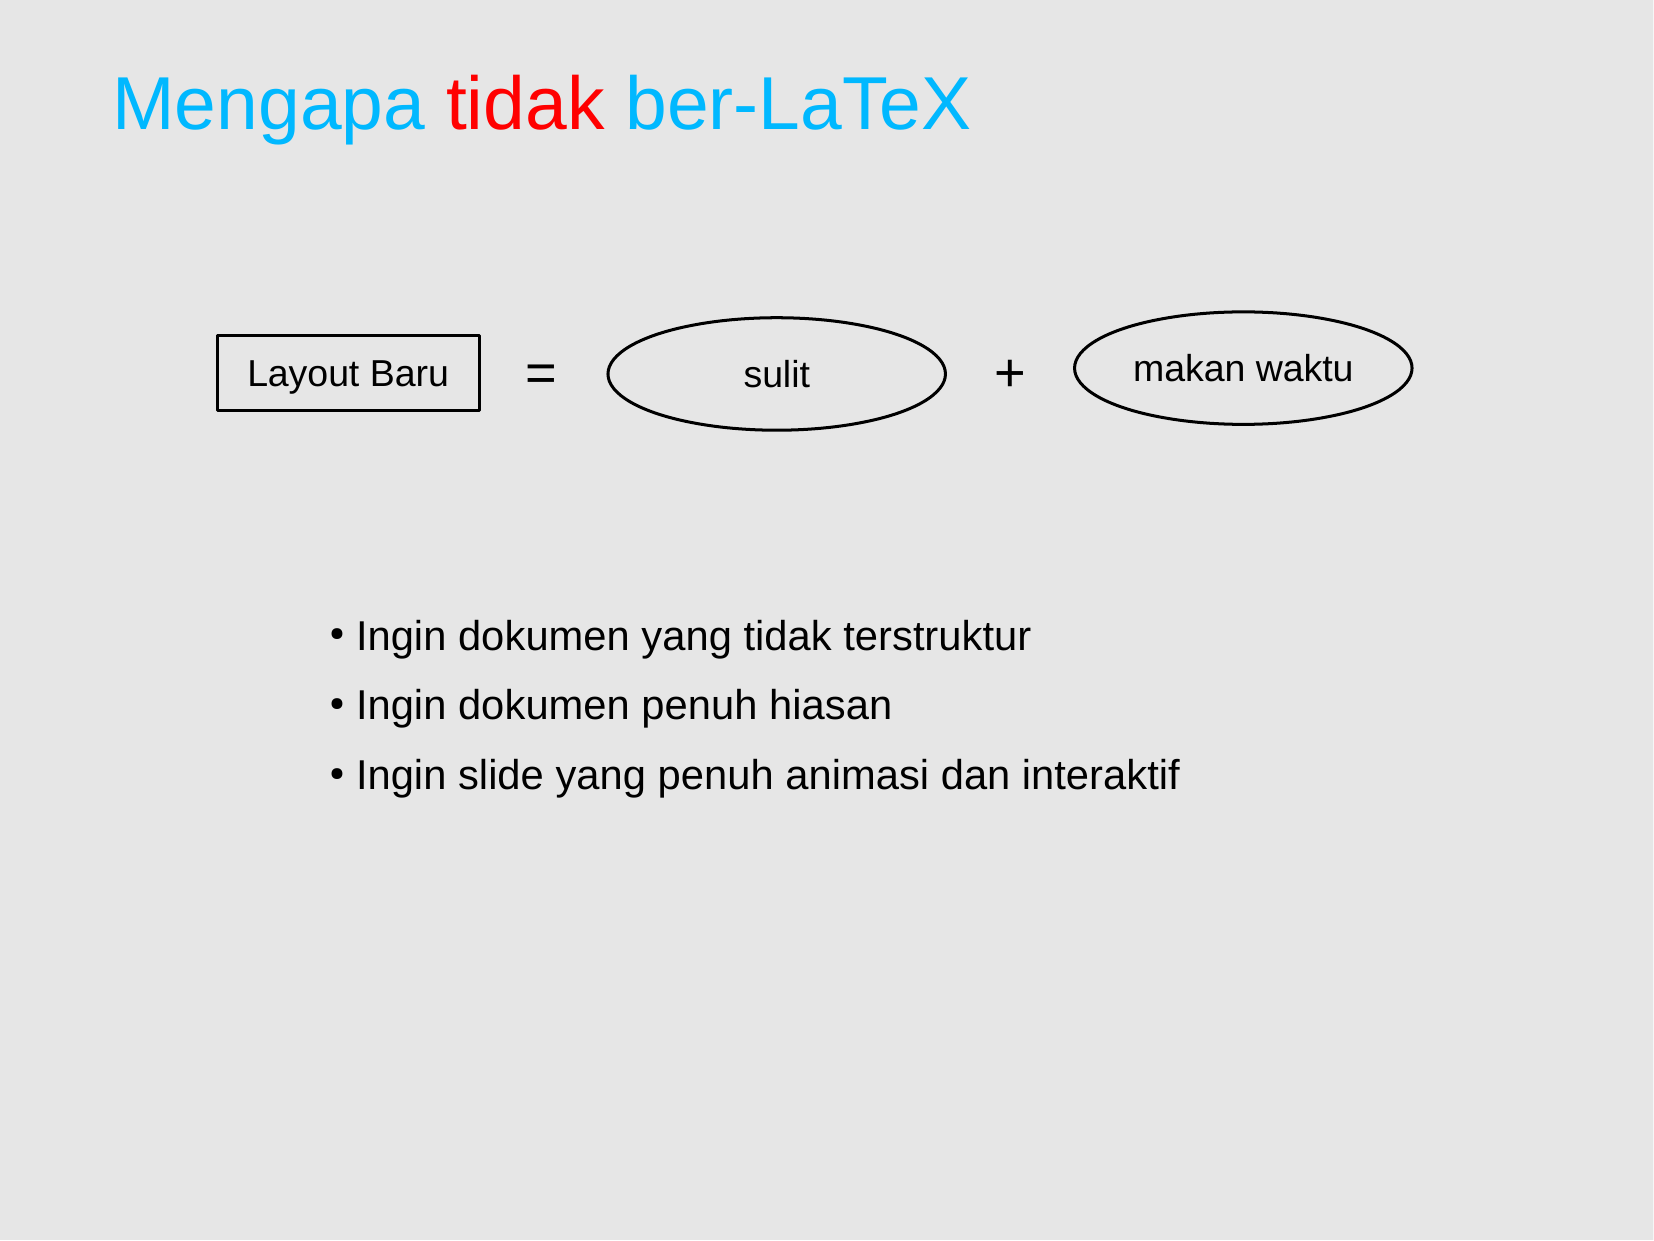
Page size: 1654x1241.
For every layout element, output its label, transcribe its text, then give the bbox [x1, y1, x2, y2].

subtitle Ingin dokumen yang tidak terstruktur Ingin dokumen penuh hiasan Ingin slide yang penuh animasi dan interaktif [329, 600, 1325, 788]
text_box Layout Baru [217, 335, 480, 411]
text_box makan waktu [1074, 311, 1413, 425]
text_box sulit [607, 317, 946, 431]
text_box + [979, 335, 1042, 411]
text_box = [511, 335, 573, 411]
title Mengapa tidak ber-LaTeX [112, 56, 1571, 151]
